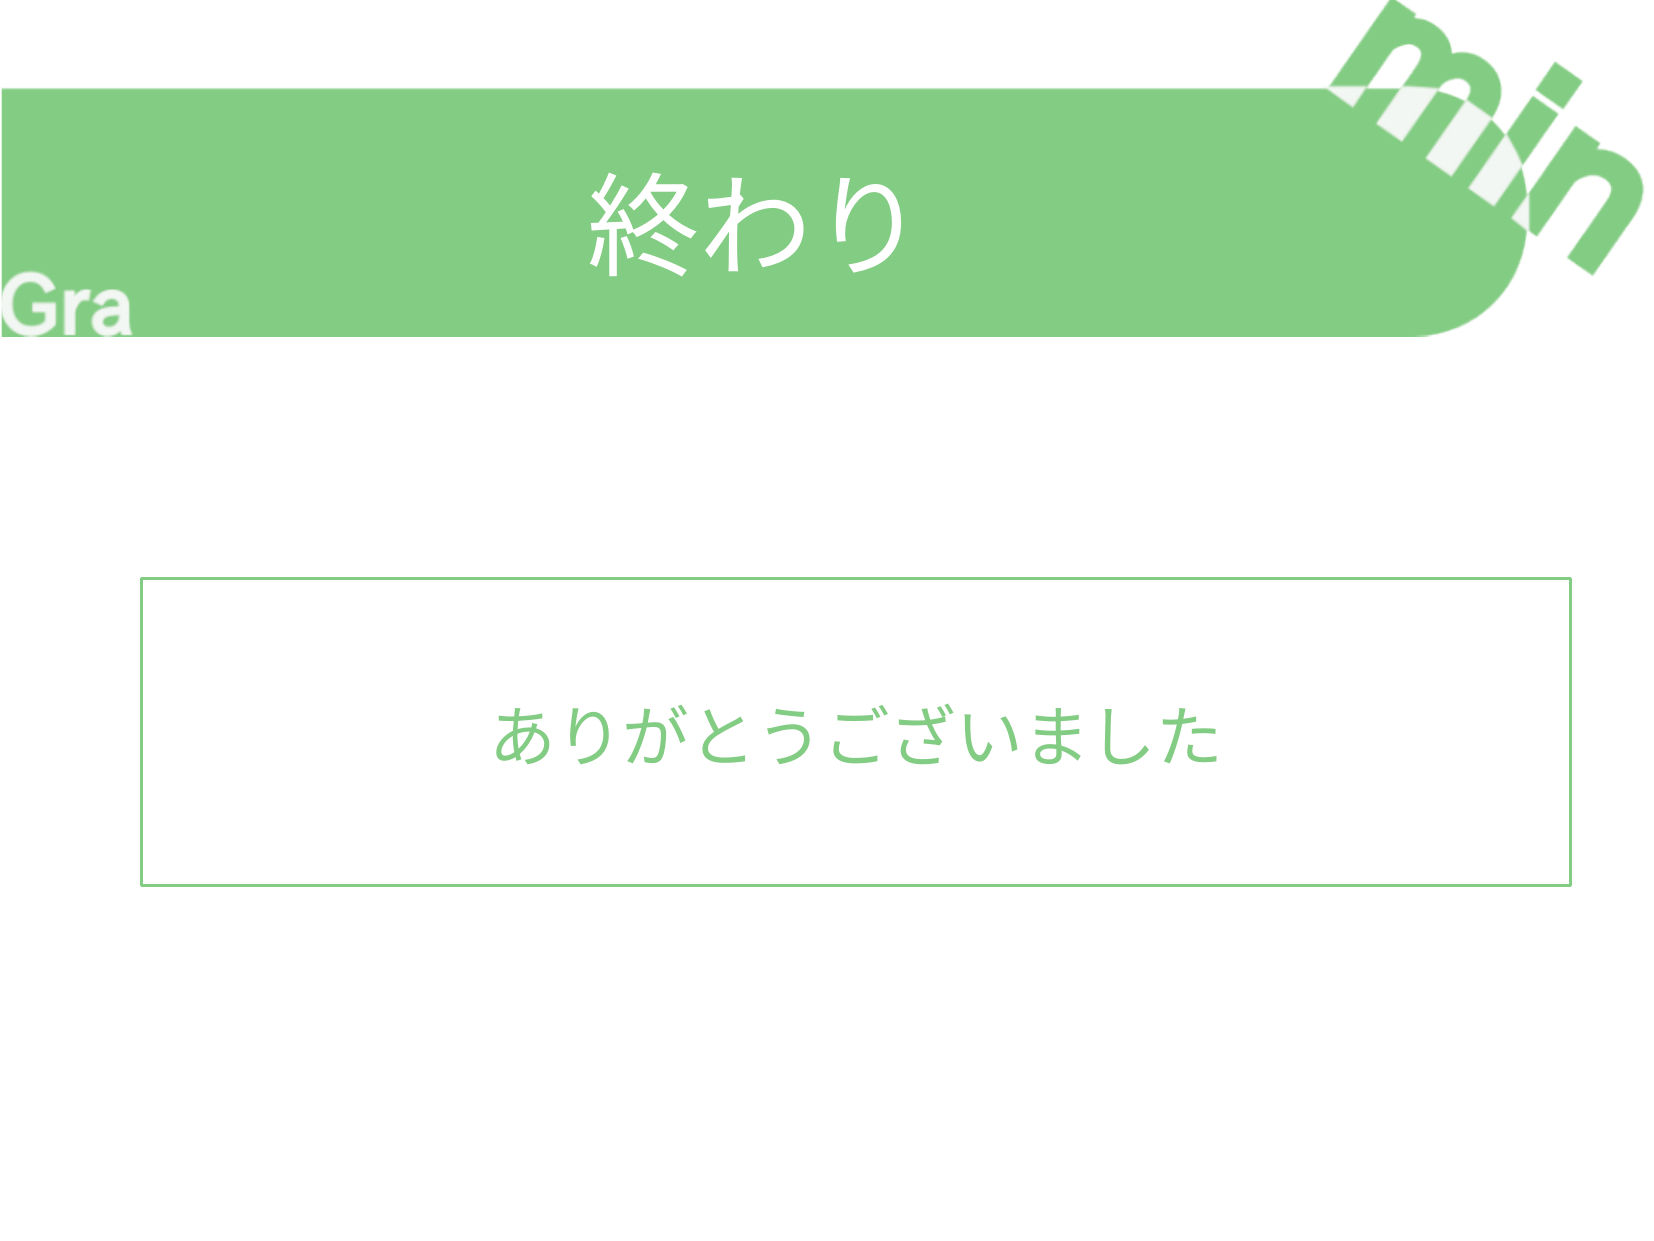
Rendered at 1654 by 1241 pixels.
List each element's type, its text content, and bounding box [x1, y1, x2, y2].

picture [1, 0, 1654, 337]
text_box ありがとうございました [141, 578, 1571, 886]
title 終わり [11, 140, 1501, 297]
